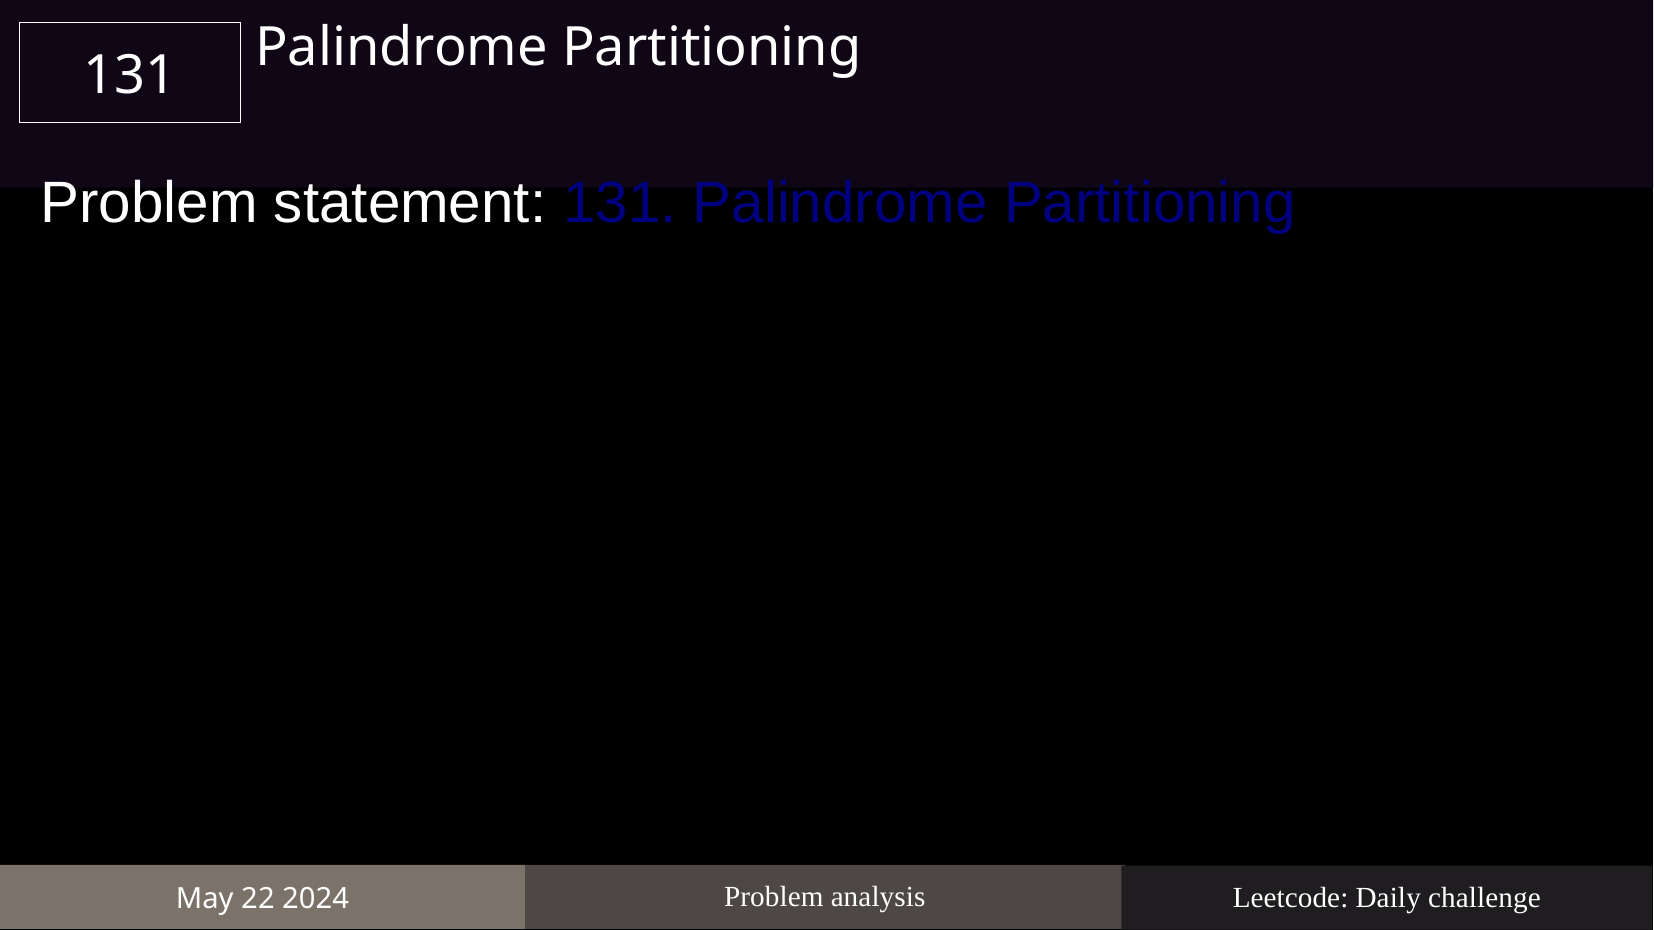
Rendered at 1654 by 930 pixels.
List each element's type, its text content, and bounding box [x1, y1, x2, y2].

text_box Problem statement: 131. Palindrome Partitioning [25, 162, 1651, 308]
